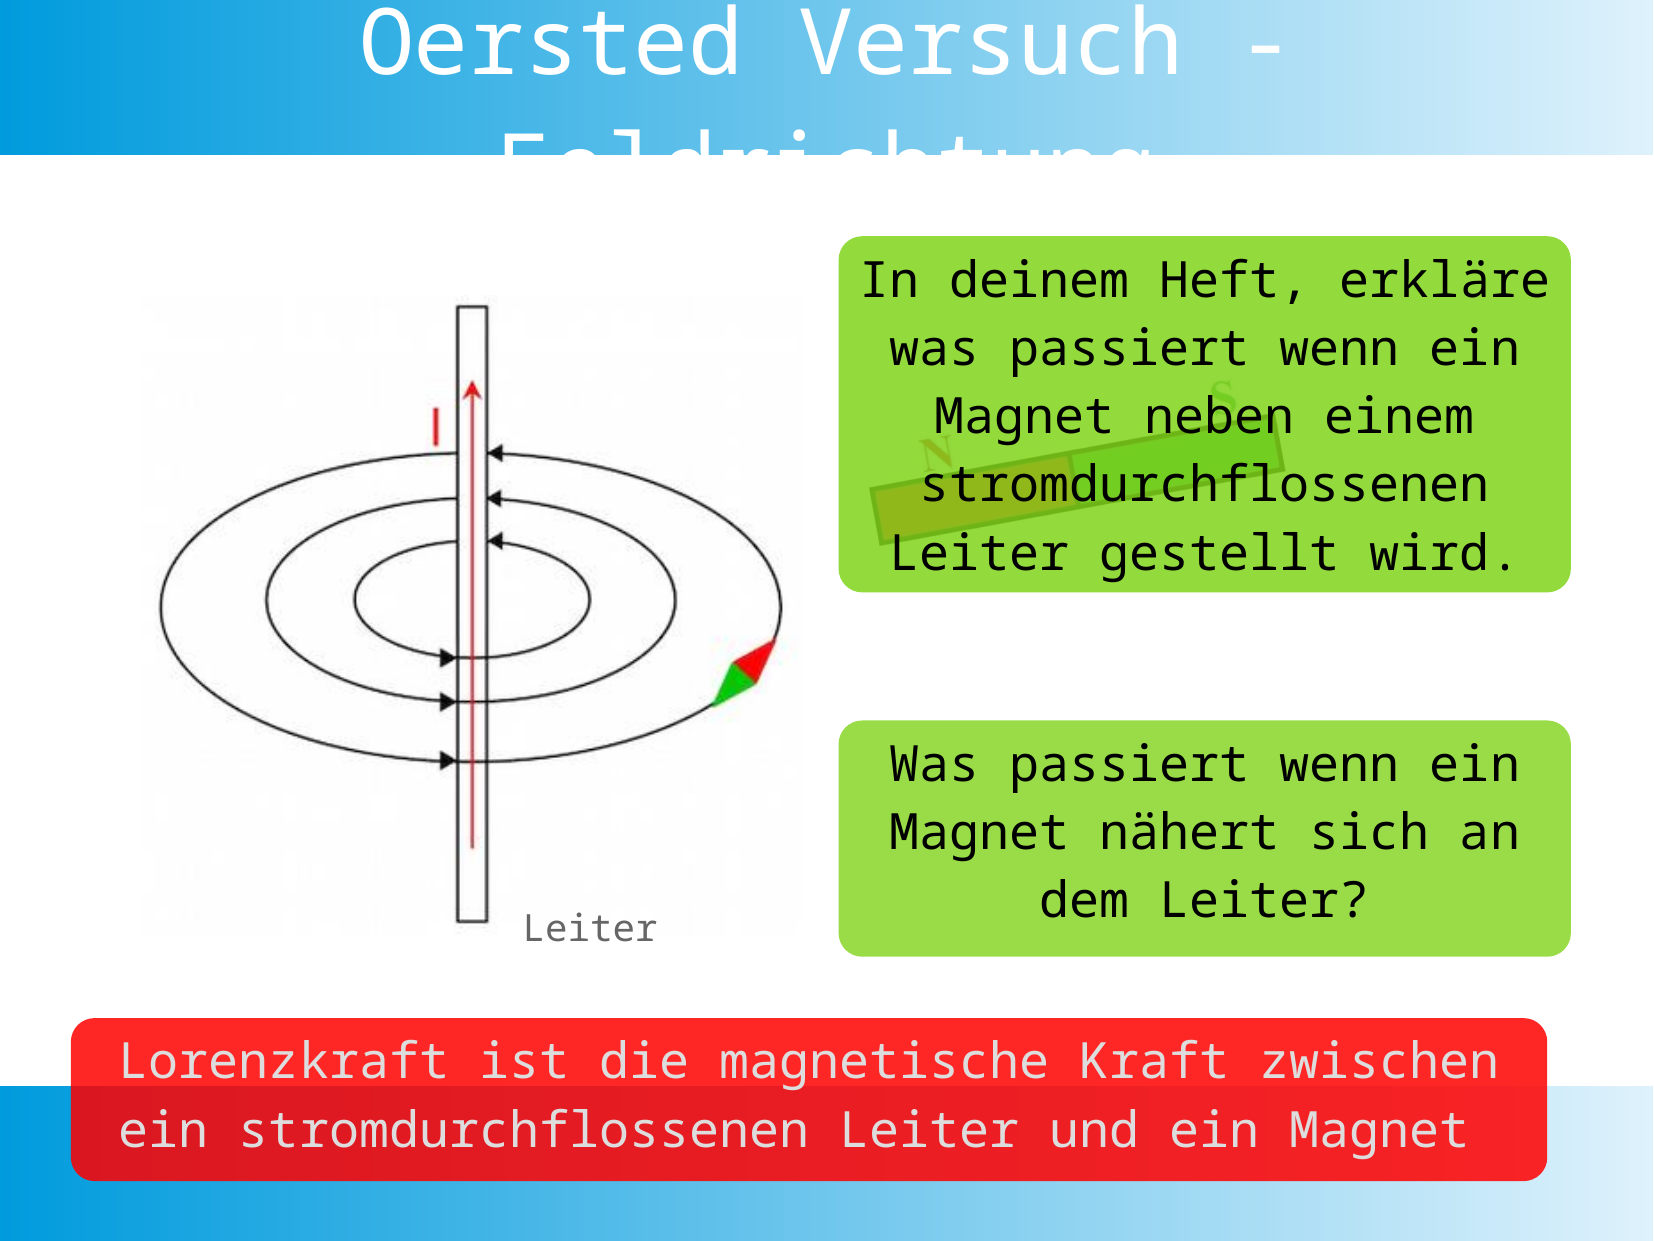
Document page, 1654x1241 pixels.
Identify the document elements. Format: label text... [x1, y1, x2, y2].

text_box Lorenzkraft ist die magnetische Kraft zwischen ein stromdurchflossenen Leiter und ein Magnet [70, 1018, 1548, 1182]
text_box Leiter [507, 894, 981, 959]
text_box Was passiert wenn ein Magnet nähert sich an dem Leiter? [838, 720, 1571, 957]
text_box In deinem Heft, erkläre was passiert wenn ein Magnet neben einem stromdurchflossenen Leiter gestellt wird. [838, 236, 1571, 585]
title Oersted Versuch - Feldrichtung [82, 40, 1571, 163]
picture [141, 295, 804, 936]
